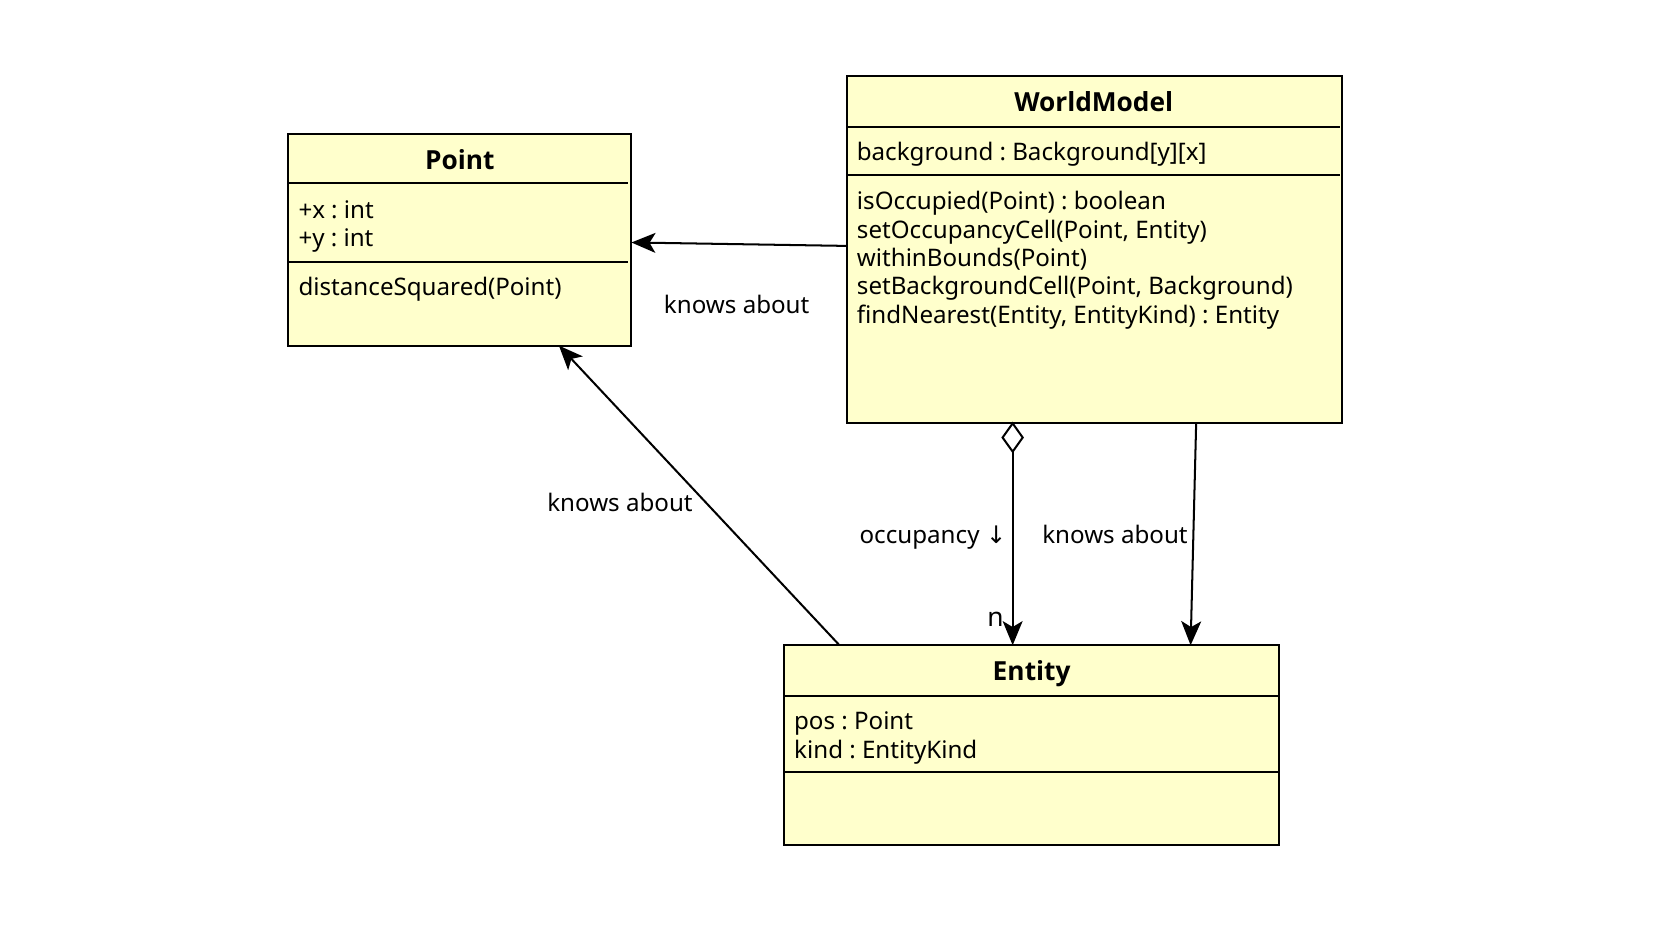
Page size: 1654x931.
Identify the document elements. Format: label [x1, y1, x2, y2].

picture [255, 45, 1375, 877]
